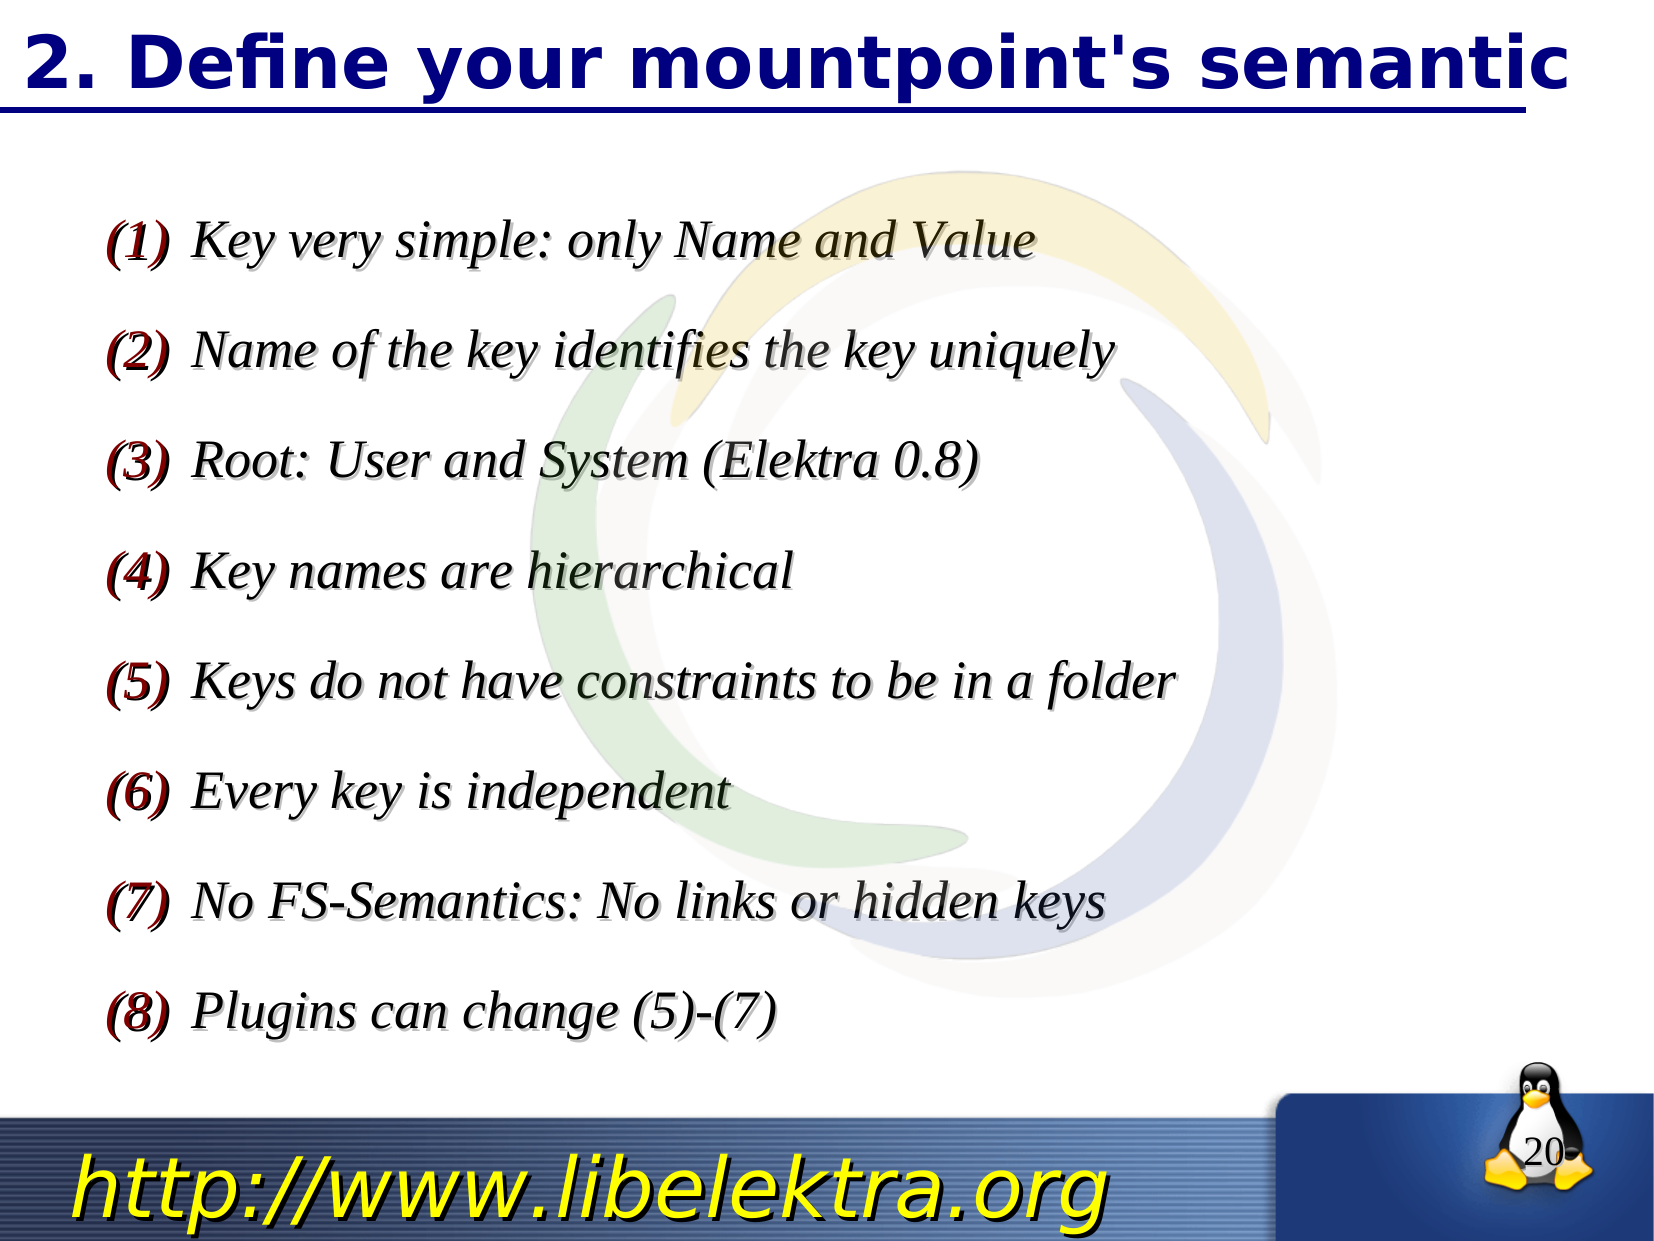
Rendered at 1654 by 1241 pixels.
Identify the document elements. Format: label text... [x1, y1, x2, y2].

picture [0, 1061, 1654, 1241]
text_box 2. Define your mountpoint's semantic [22, 14, 1654, 111]
list Key very simple: only Name and Value Name of the key identifies the key uniquely Root: User and System (Elektra 0.8) Key names are hierarchical Keys do not have constraints to be in a folder Every key is independent No FS-Semantics: No links or hidden keys Plugins can change (5)-(7) [82, 172, 1359, 1018]
text_box <Nummer> [1370, 1122, 1566, 1178]
picture [481, 138, 1374, 1013]
